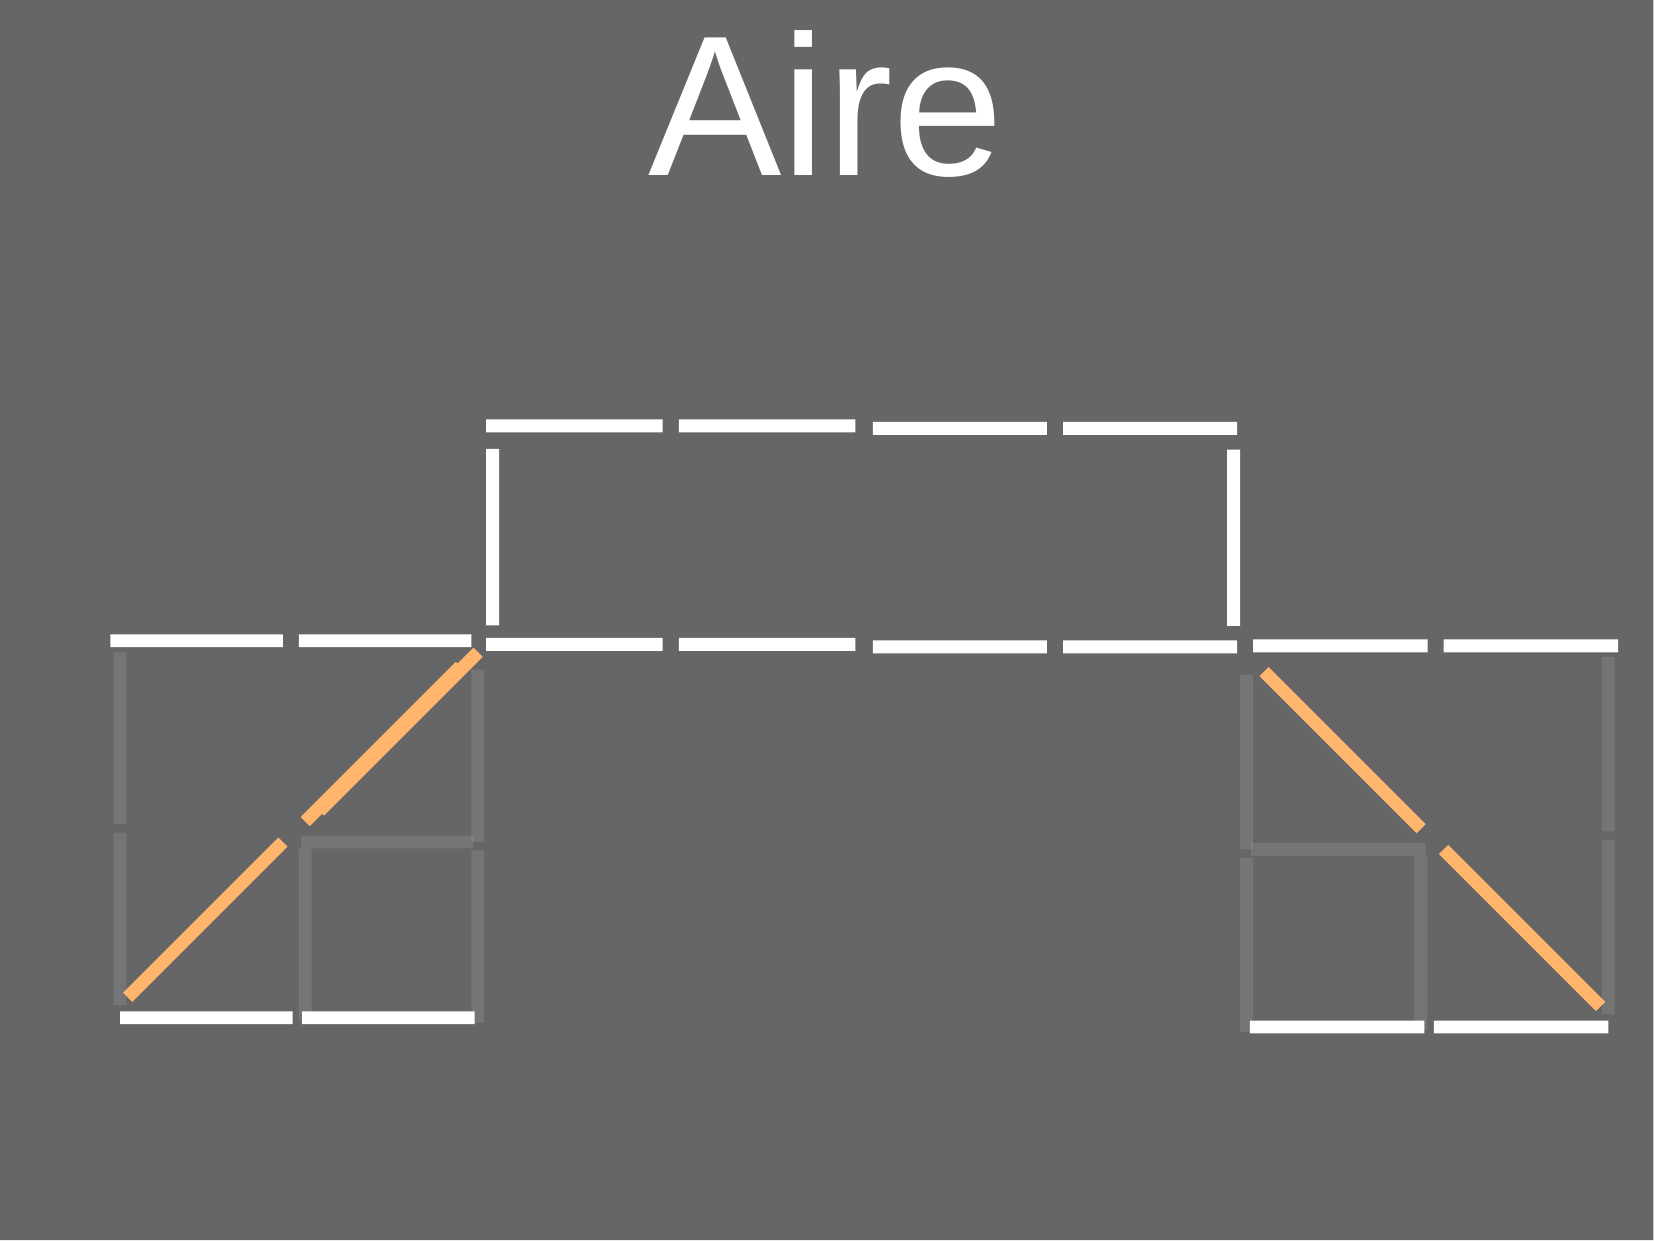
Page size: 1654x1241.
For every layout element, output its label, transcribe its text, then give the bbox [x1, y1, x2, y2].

text_box [0, 0, 1654, 1241]
title Aire [353, 0, 1300, 237]
